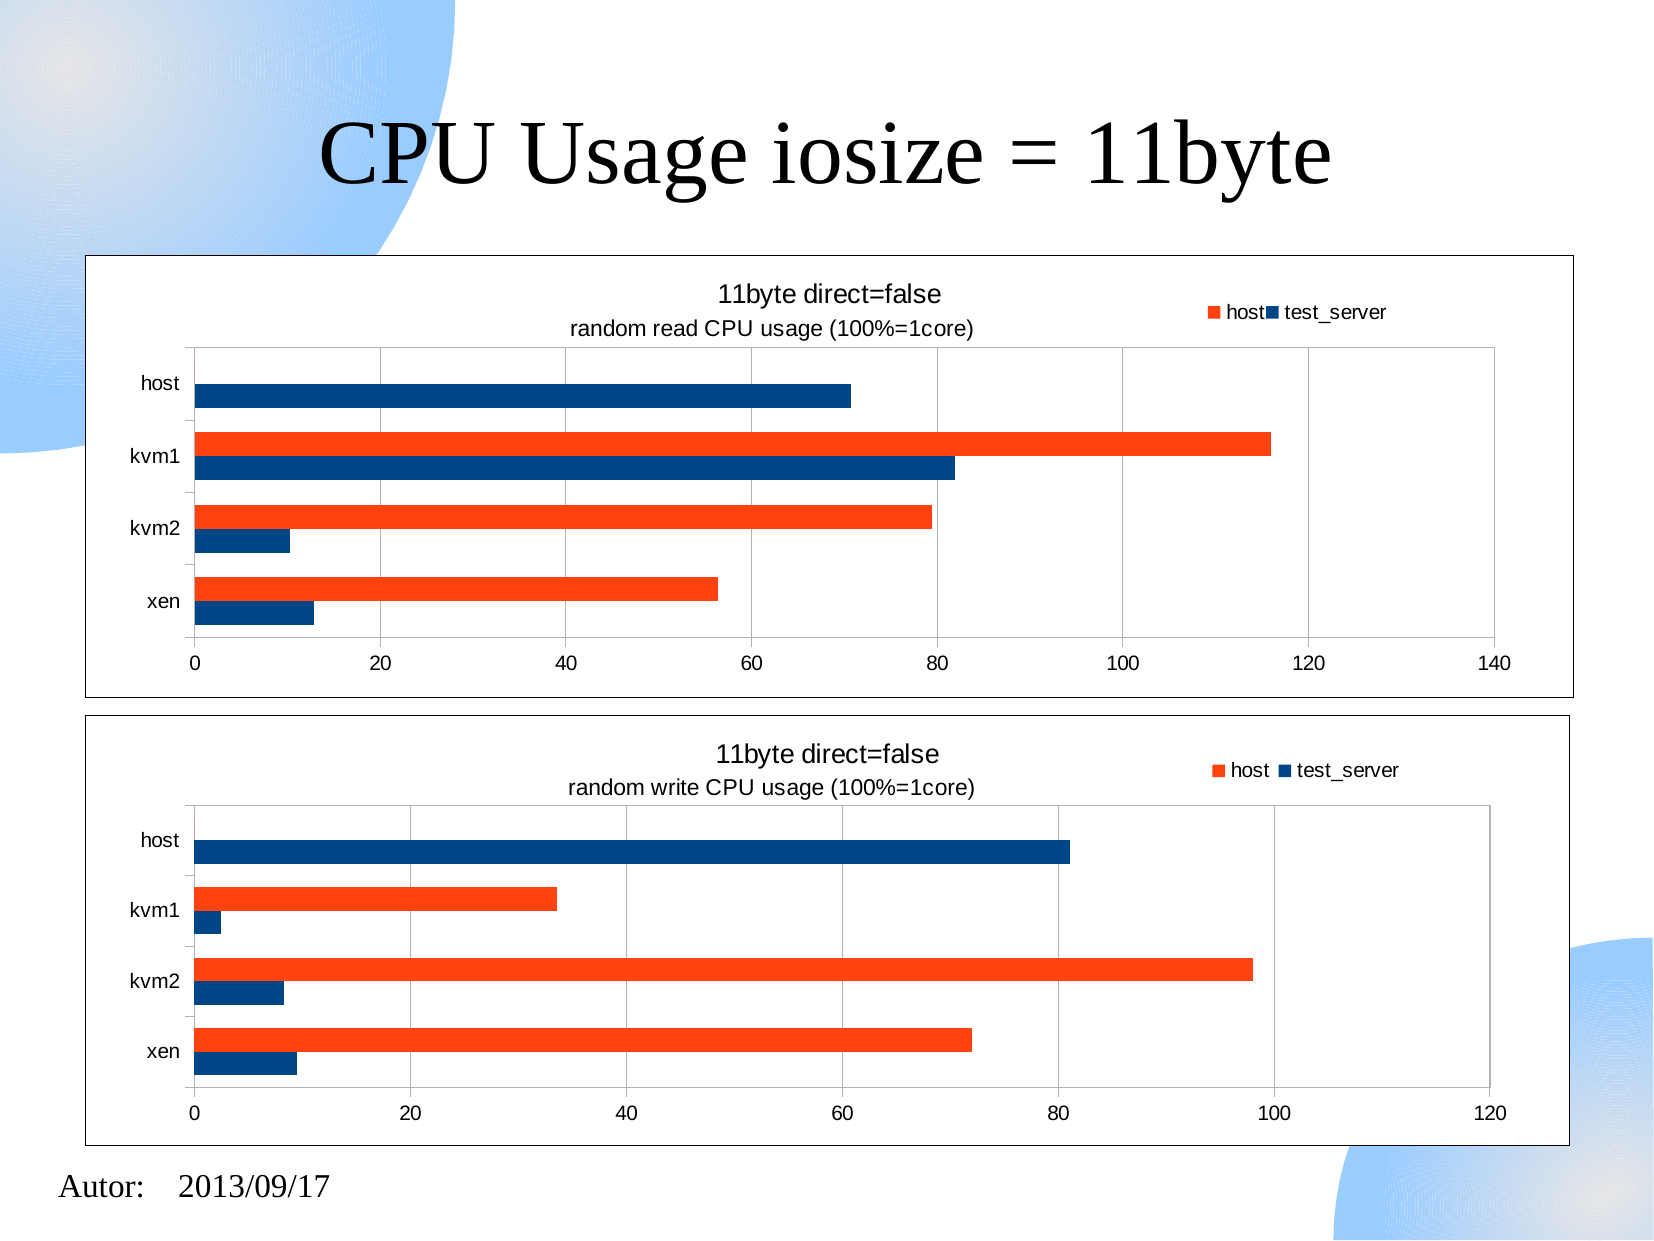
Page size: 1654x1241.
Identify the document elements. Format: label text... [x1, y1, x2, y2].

title CPU Usage iosize = 11byte [82, 49, 1571, 257]
chart [85, 255, 1574, 698]
chart [85, 715, 1570, 1146]
